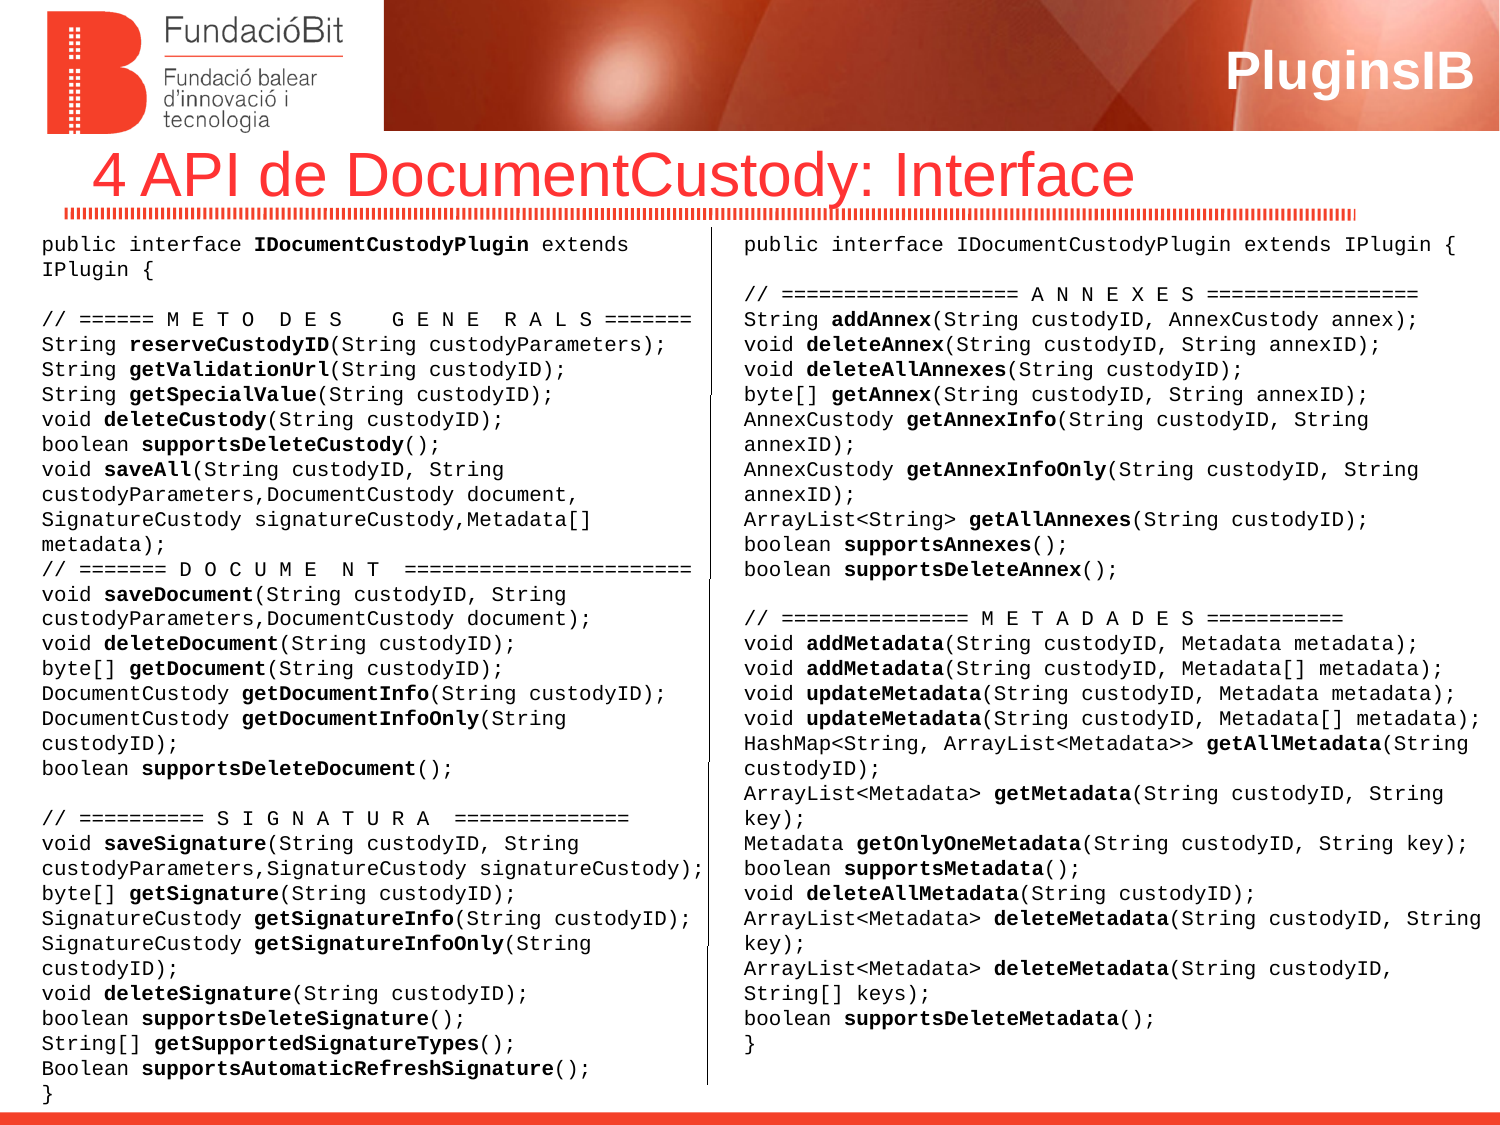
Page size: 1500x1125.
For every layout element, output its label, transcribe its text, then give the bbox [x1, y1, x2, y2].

picture [47, 11, 343, 134]
picture [383, 0, 1500, 131]
text_box public interface IDocumentCustodyPlugin extends IPlugin { // =================== A N N E X E S ================= String addAnnex(String custodyID, AnnexCustody annex); void deleteAnnex(String custodyID, String annexID); void deleteAllAnnexes(String custodyID); byte[] getAnnex(String custodyID, String annexID); AnnexCustody getAnnexInfo(String custodyID, String annexID); AnnexCustody getAnnexInfoOnly(String custodyID, String annexID); ArrayList<String> getAllAnnexes(String custodyID); boolean supportsAnnexes(); boolean supportsDeleteAnnex(); // =============== M E T A D A D E S =========== void addMetadata(String custodyID, Metadata metadata); void addMetadata(String custodyID, Metadata[] metadata); void updateMetadata(String custodyID, Metadata metadata); void updateMetadata(String custodyID, Metadata[] metadata); HashMap<String, ArrayList<Metadata>> getAllMetadata(String custodyID); ArrayList<Metadata> getMetadata(String custodyID, String key); Metadata getOnlyOneMetadata(String custodyID, String key); boolean supportsMetadata(); void deleteAllMetadata(String custodyID); ArrayList<Metadata> deleteMetadata(String custodyID, String key); ArrayList<Metadata> deleteMetadata(String custodyID, String[] keys); boolean supportsDeleteMetadata(); } [729, 222, 1500, 1113]
list 4 API de DocumentCustody: Interface [40, 140, 1426, 214]
title PluginsIB [324, 19, 1477, 123]
text_box public interface IDocumentCustodyPlugin extends IPlugin { // ====== M E T O D E S G E N E R A L S ======= String reserveCustodyID(String custodyParameters); String getValidationUrl(String custodyID); String getSpecialValue(String custodyID); void deleteCustody(String custodyID); boolean supportsDeleteCustody(); void saveAll(String custodyID, String custodyParameters,DocumentCustody document, SignatureCustody signatureCustody,Metadata[] metadata); // ======= D O C U M E N T ======================= void saveDocument(String custodyID, String custodyParameters,DocumentCustody document); void deleteDocument(String custodyID); byte[] getDocument(String custodyID); DocumentCustody getDocumentInfo(String custodyID); DocumentCustody getDocumentInfoOnly(String custodyID); boolean supportsDeleteDocument(); // ========== S I G N A T U R A ============== void saveSignature(String custodyID, String custodyParameters,SignatureCustody signatureCustody); byte[] getSignature(String custodyID); SignatureCustody getSignatureInfo(String custodyID); SignatureCustody getSignatureInfoOnly(String custodyID); void deleteSignature(String custodyID); boolean supportsDeleteSignature(); String[] getSupportedSignatureTypes(); Boolean supportsAutomaticRefreshSignature(); } [26, 222, 729, 1113]
